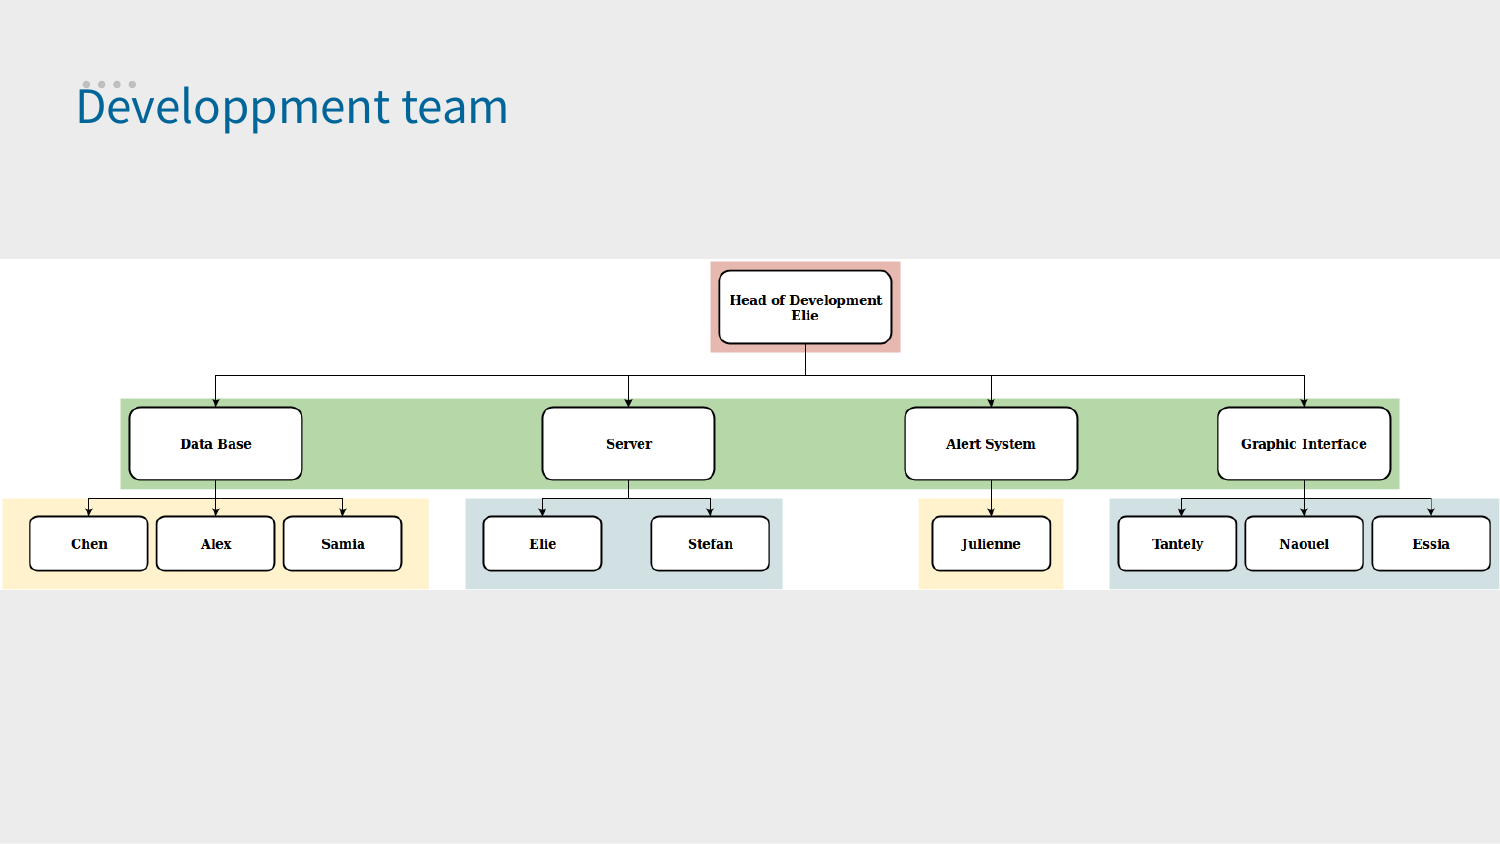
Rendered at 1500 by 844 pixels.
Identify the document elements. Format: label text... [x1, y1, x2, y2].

picture [0, 259, 1500, 590]
title Developpment team [75, 33, 1425, 175]
